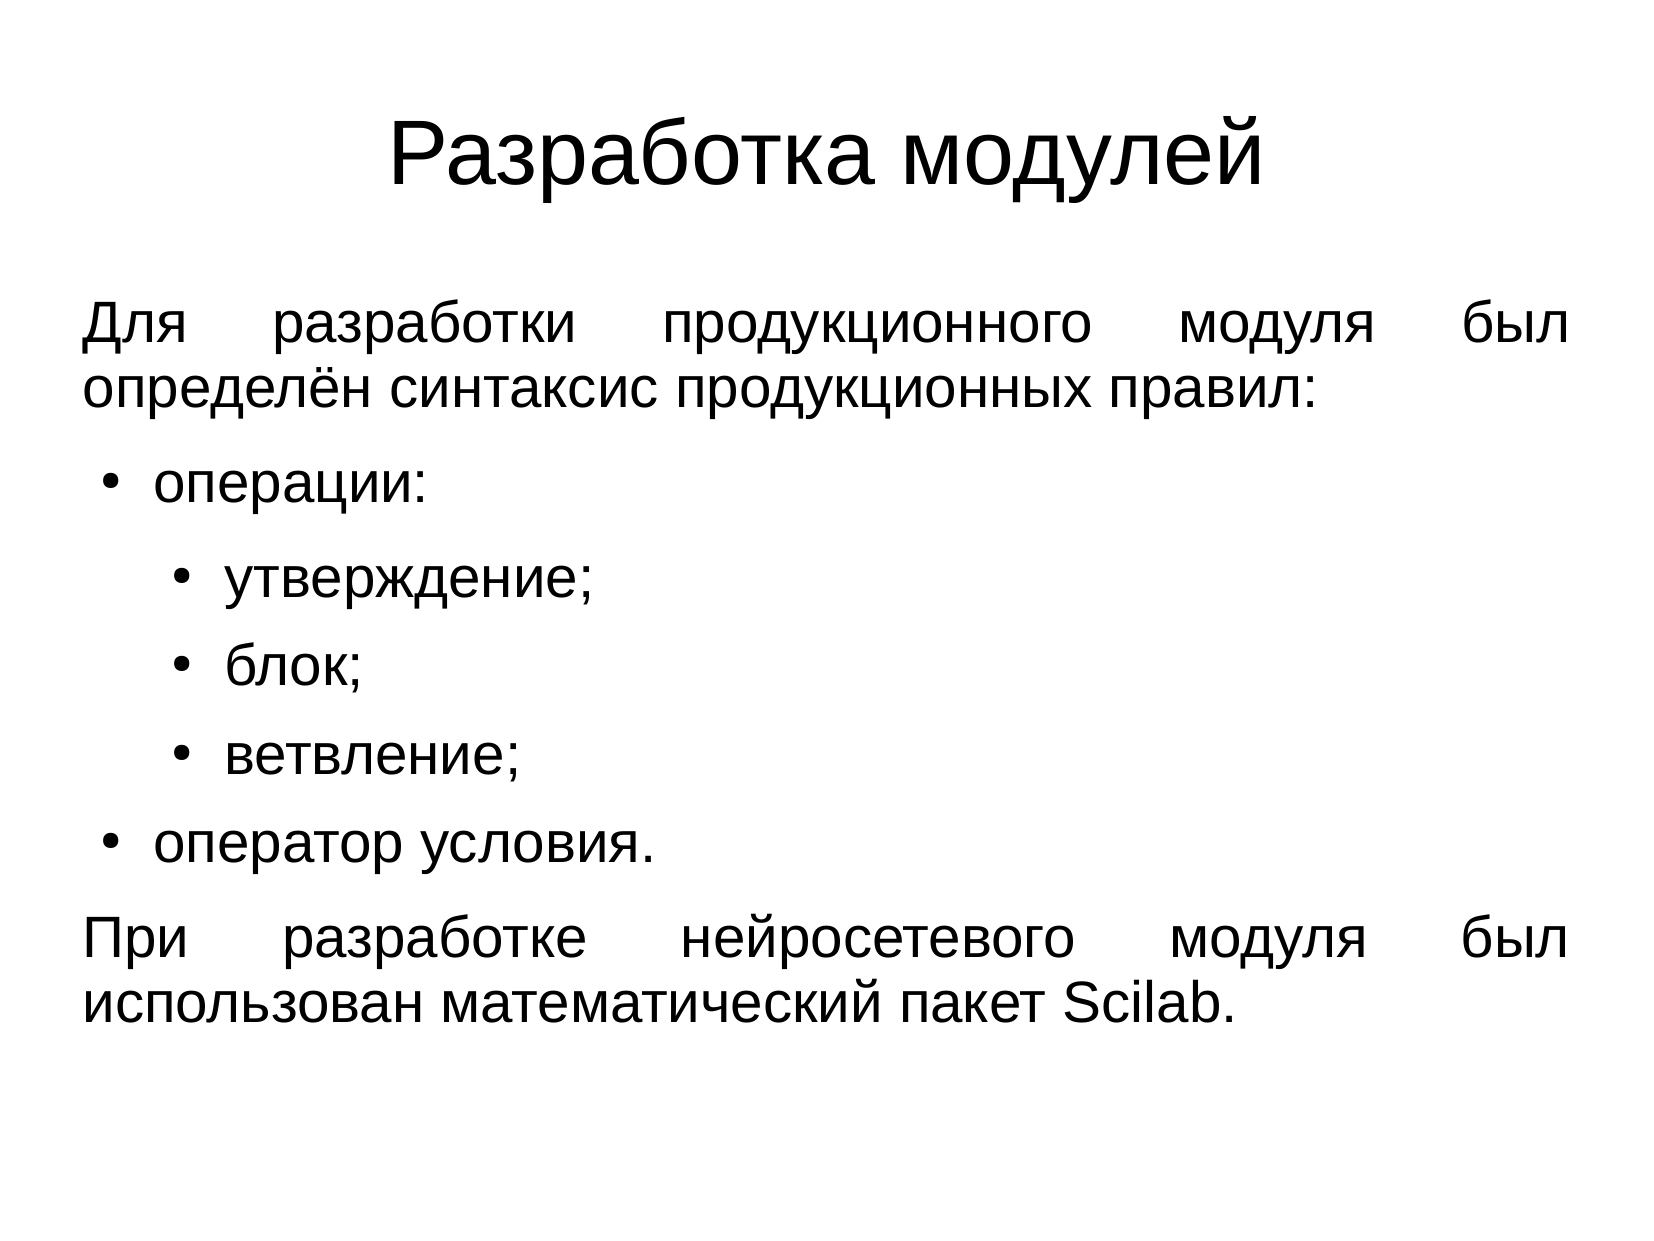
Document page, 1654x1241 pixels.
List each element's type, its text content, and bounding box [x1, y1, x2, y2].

title Разработка модулей [82, 49, 1571, 257]
list Для разработки продукционного модуля был определён синтаксис продукционных правил: операции: утверждение; блок; ветвление; оператор условия. При разработке нейросетевого модуля был использован математический пакет Scilab. [82, 290, 1571, 1109]
